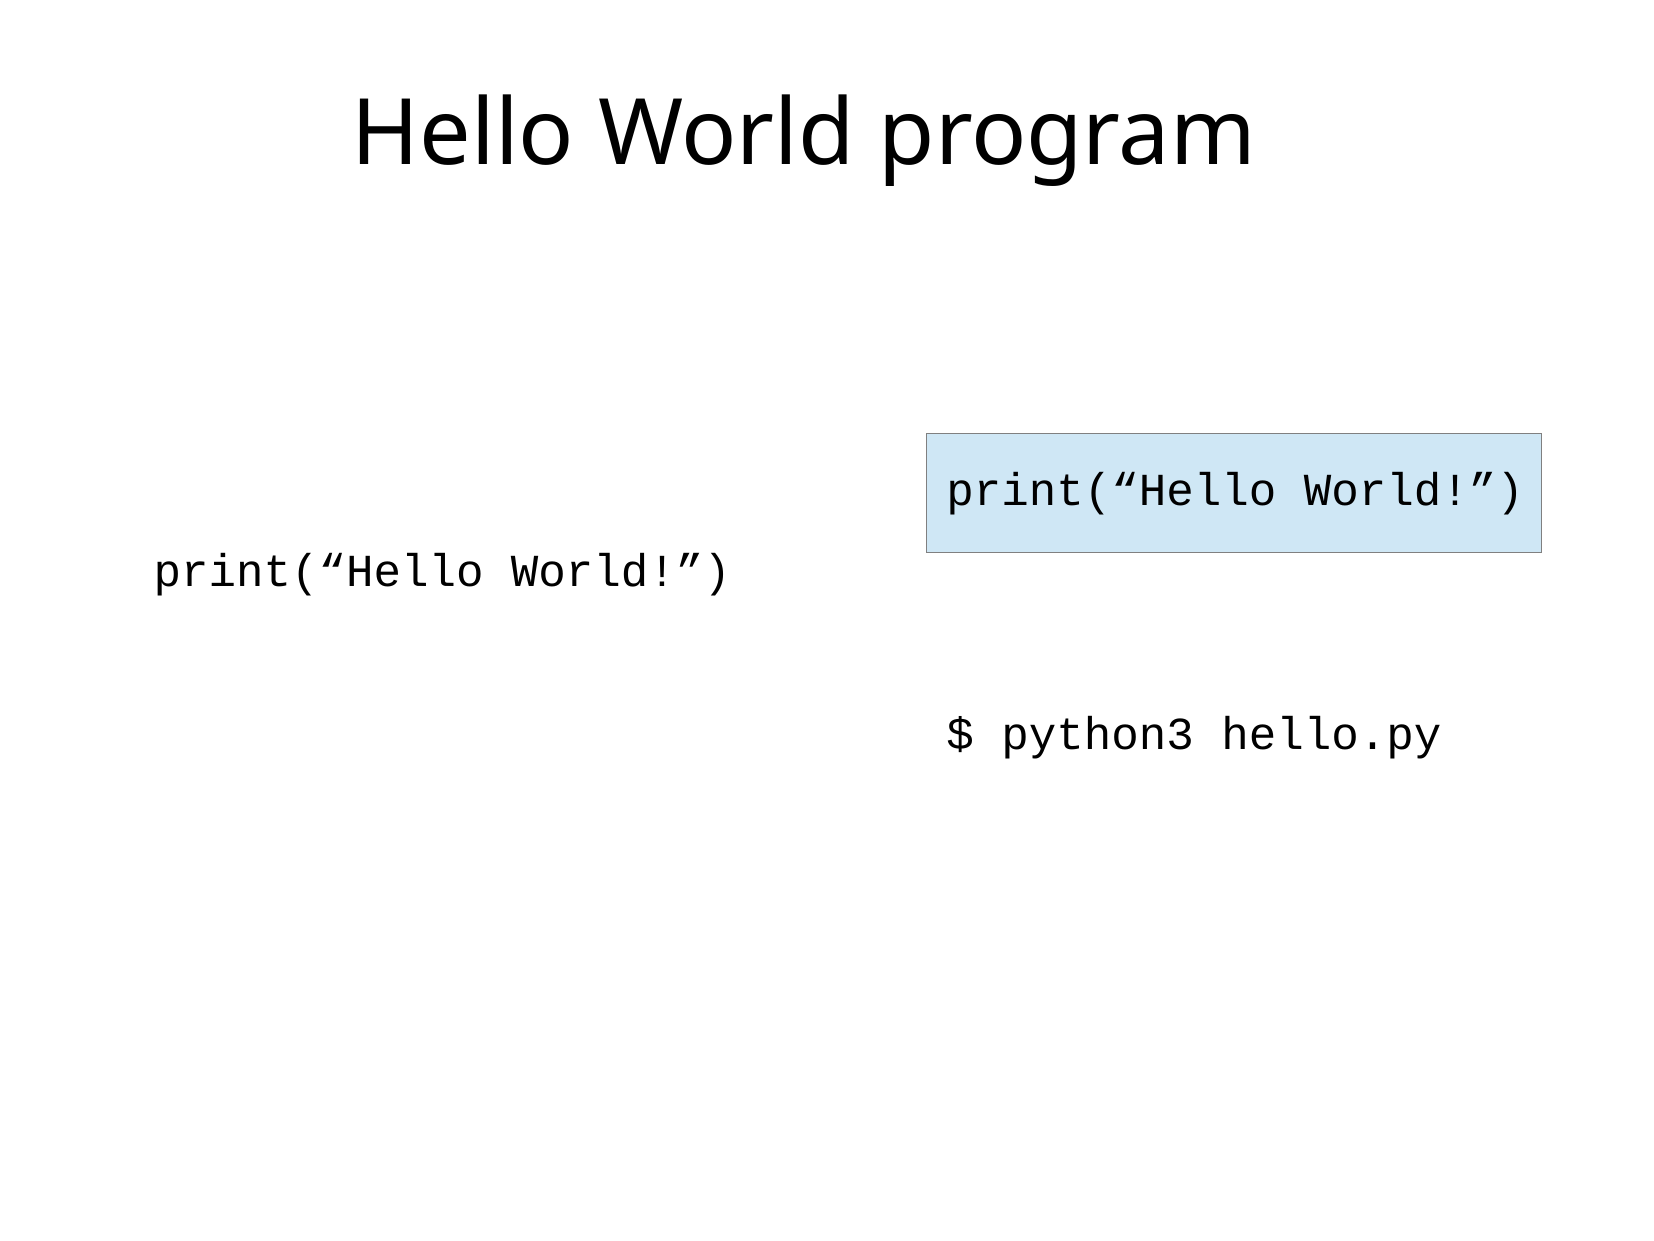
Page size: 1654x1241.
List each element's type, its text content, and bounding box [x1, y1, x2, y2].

text_box [926, 433, 1542, 467]
title Hello World program [79, 25, 1531, 233]
list print(“Hello World!”) $ python3 hello.py [875, 467, 1586, 1187]
list print(“Hello World!”) [82, 467, 875, 1187]
